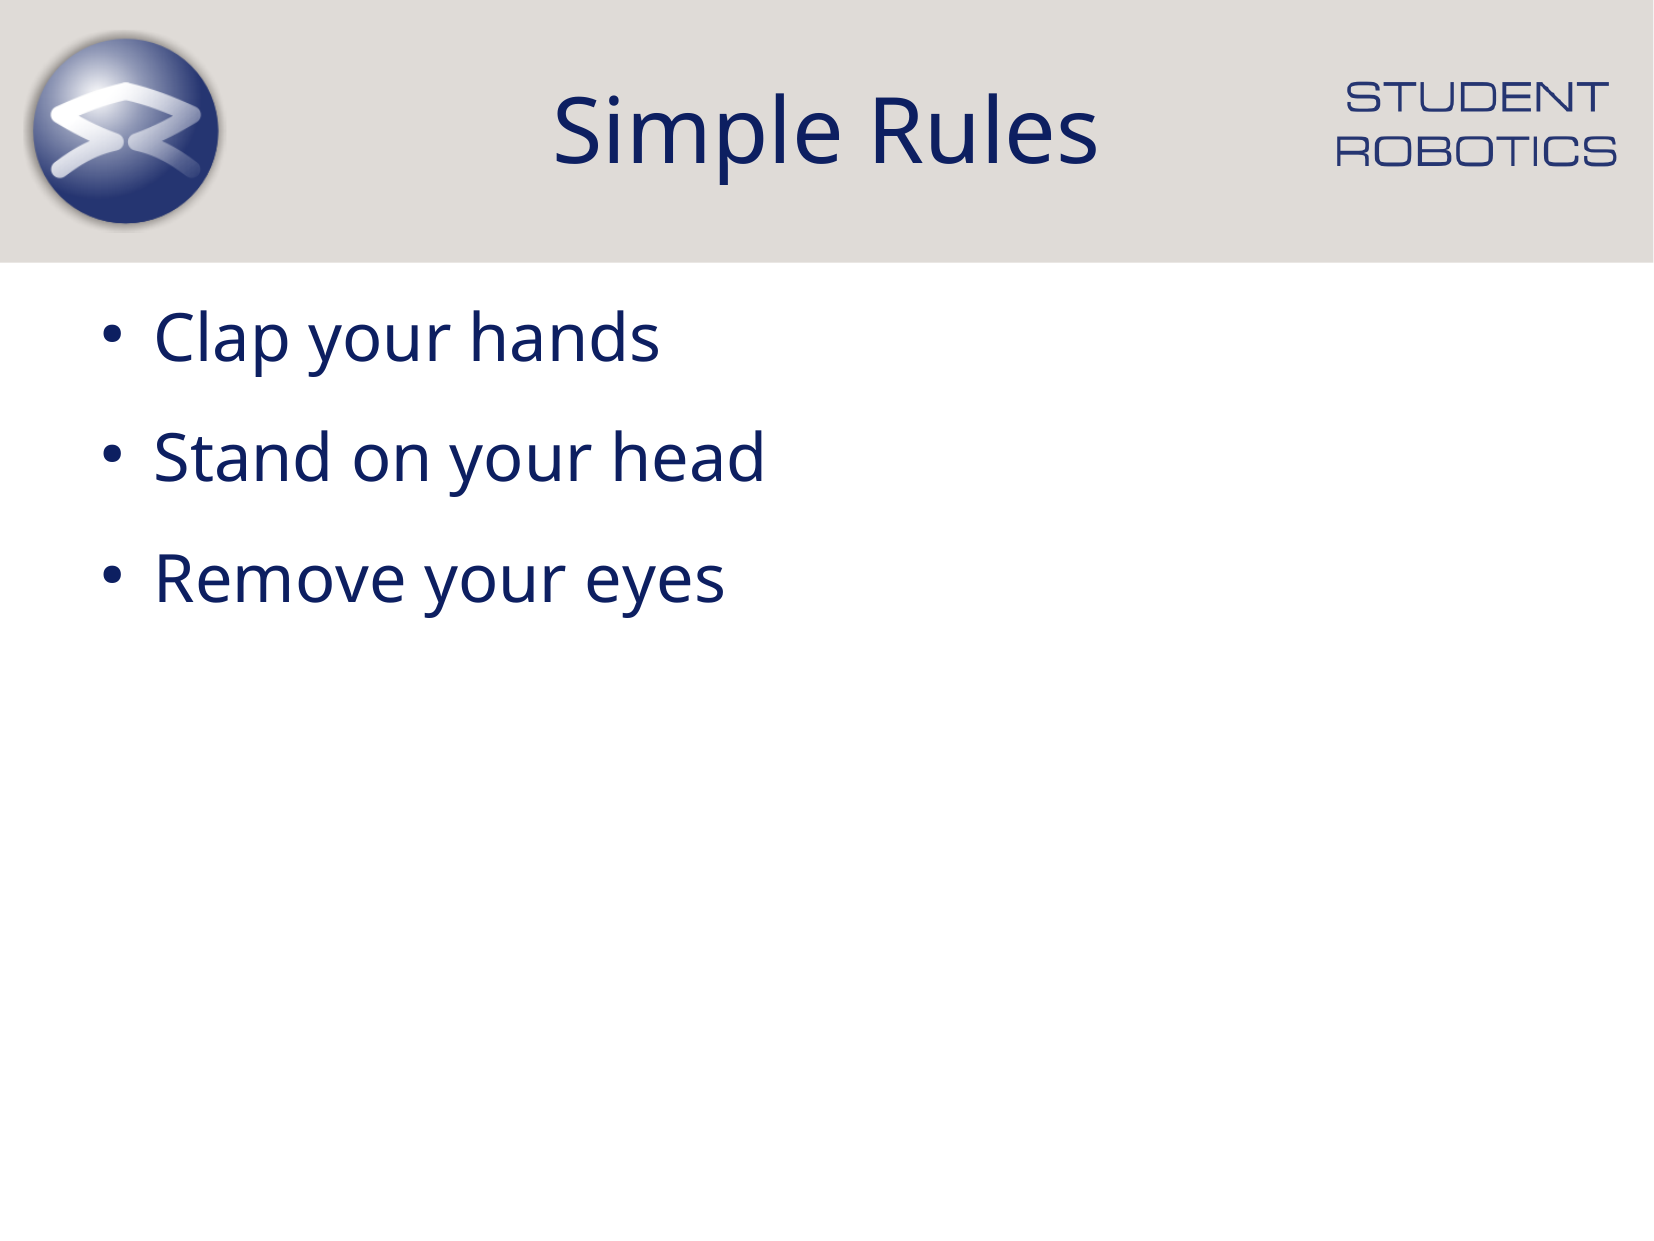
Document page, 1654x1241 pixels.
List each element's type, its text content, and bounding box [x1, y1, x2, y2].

list Clap your hands Stand on your head Remove your eyes [82, 290, 1571, 1109]
picture [9, 19, 82, 245]
title Simple Rules [82, 0, 1571, 257]
picture [1571, 68, 1633, 174]
